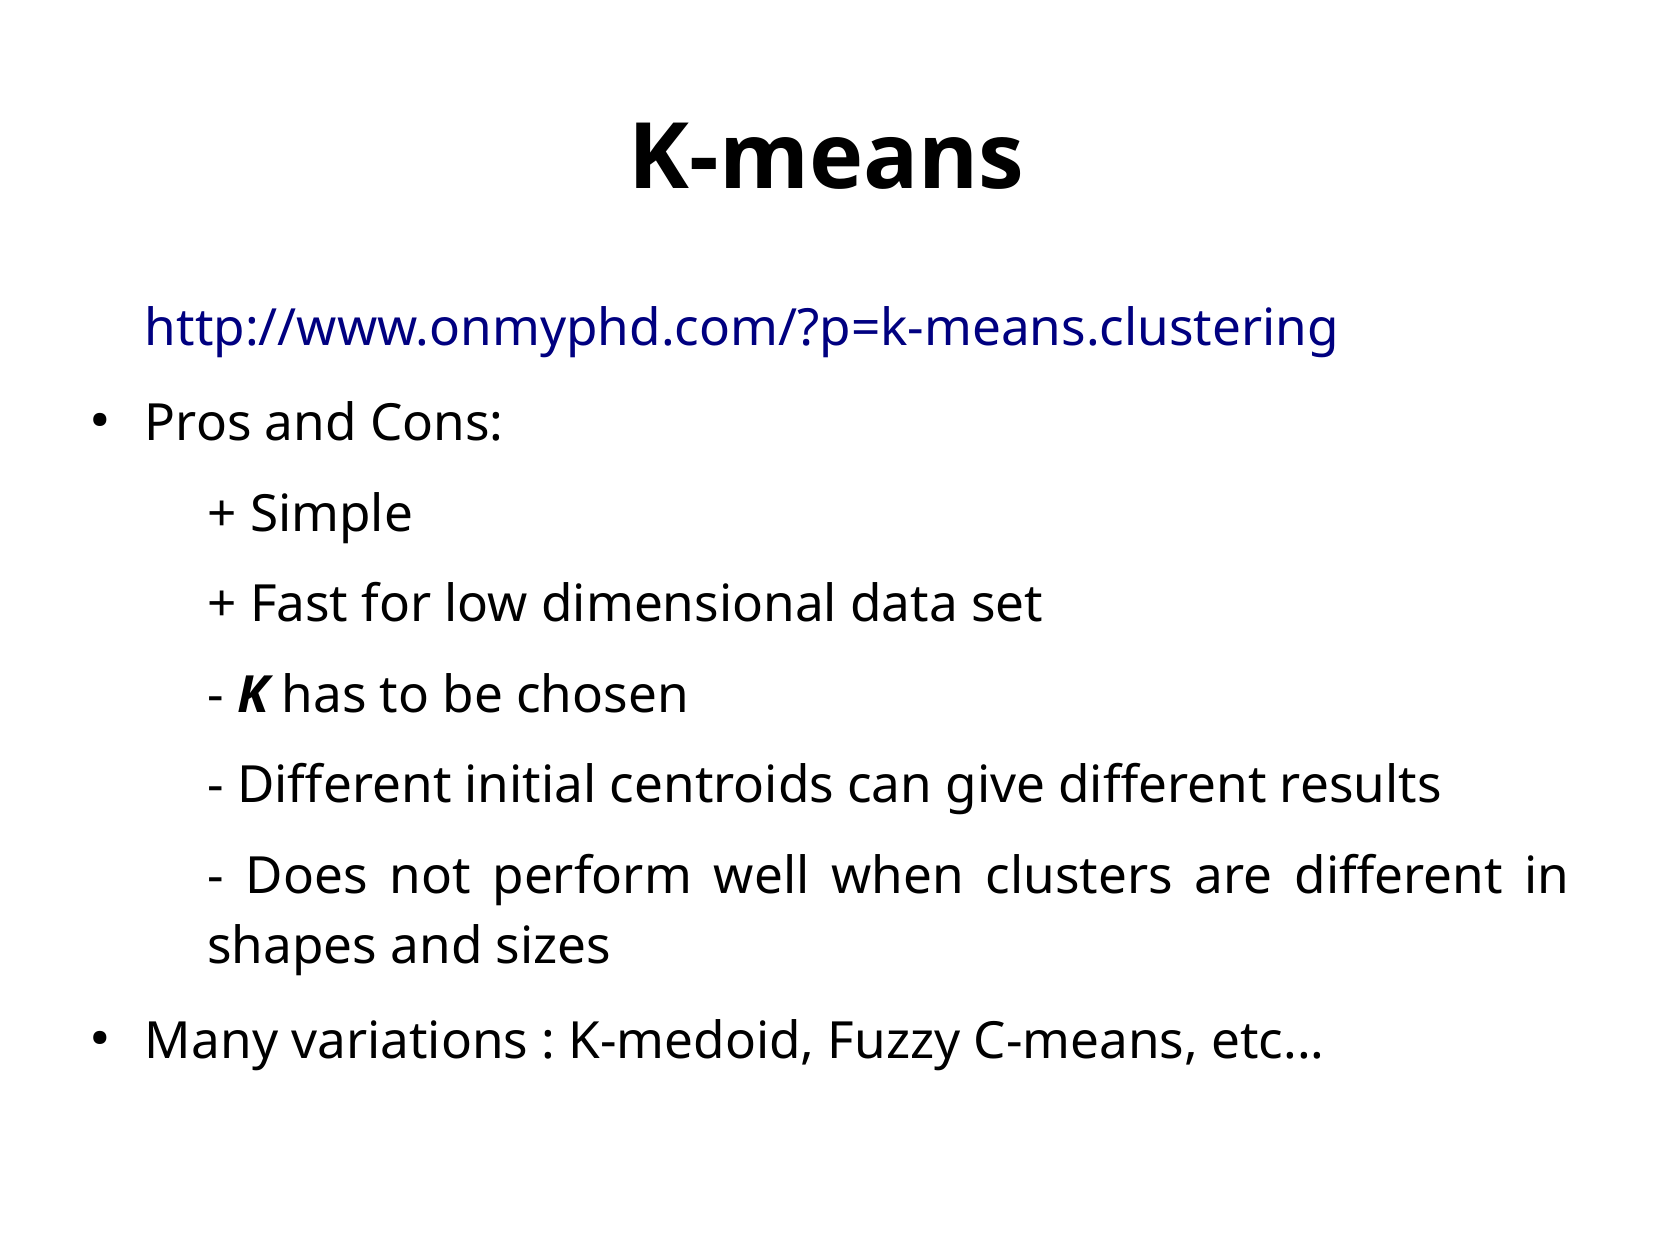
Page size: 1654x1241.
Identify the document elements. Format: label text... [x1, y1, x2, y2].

list http://www.onmyphd.com/?p=k-means.clustering Pros and Cons: + Simple + Fast for low dimensional data set - K has to be chosen - Different initial centroids can give different results - Does not perform well when clusters are different in shapes and sizes Many variations : K-medoid, Fuzzy C-means, etc... [82, 290, 1571, 1081]
title K-means [82, 49, 1571, 257]
